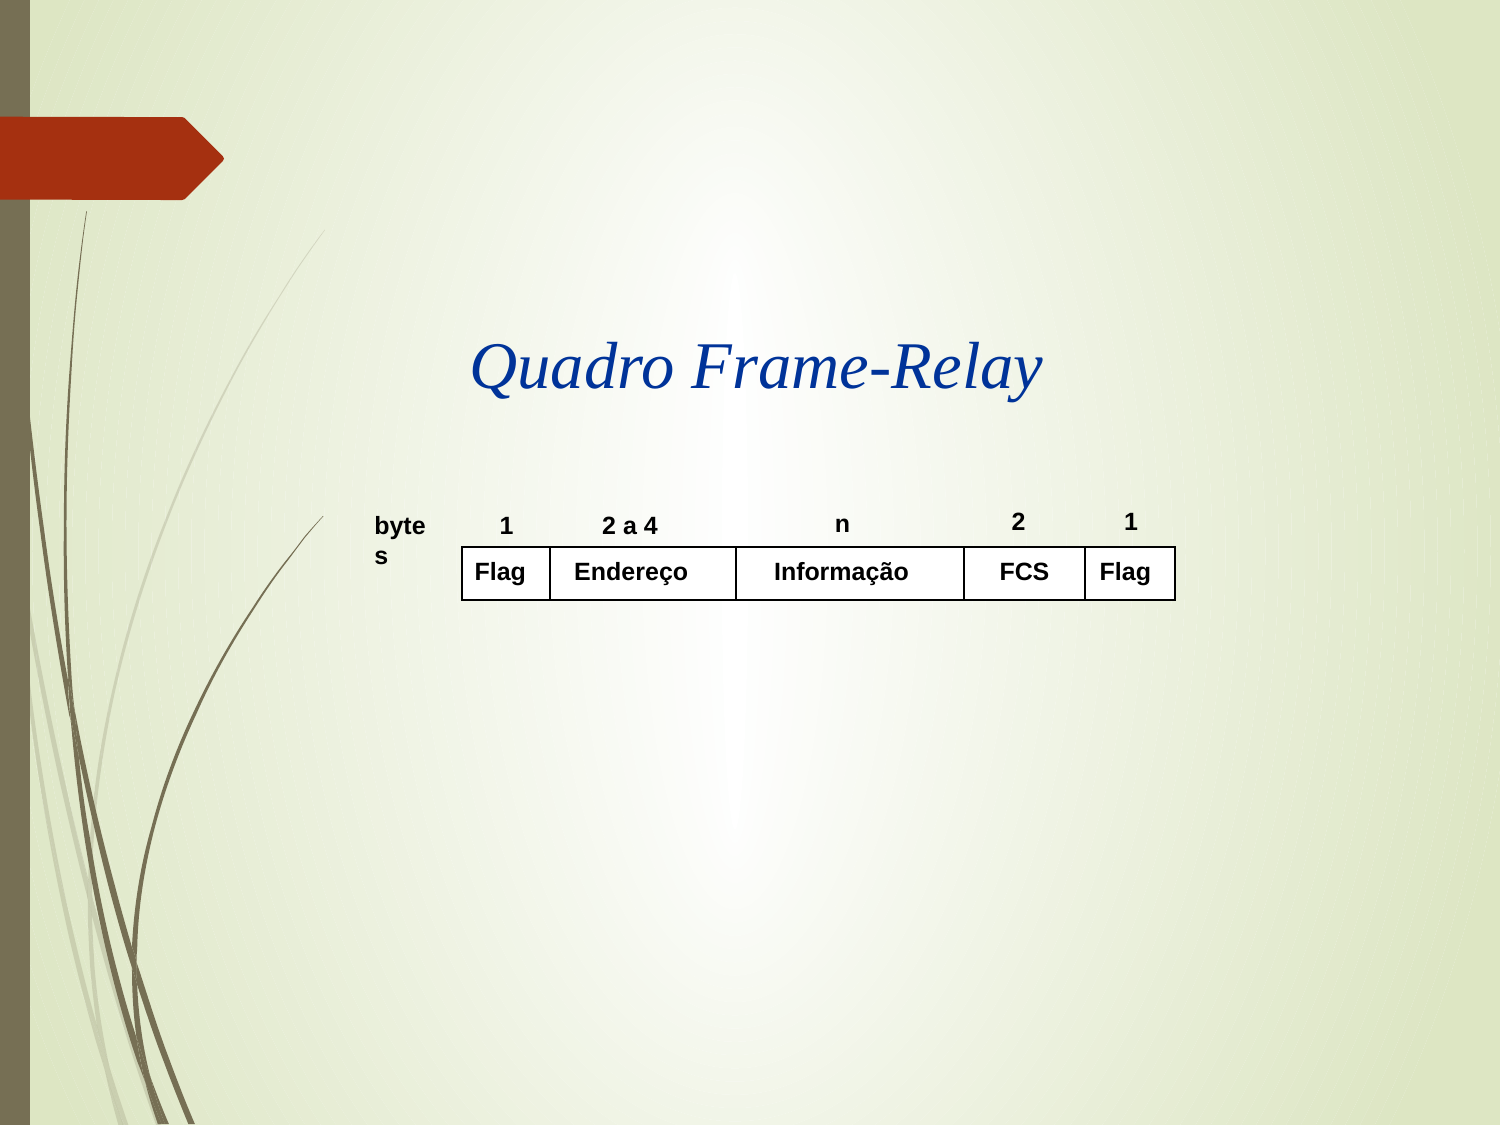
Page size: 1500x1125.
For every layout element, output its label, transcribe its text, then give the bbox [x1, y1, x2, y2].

text_box Flag [462, 549, 538, 592]
text_box 1 [1112, 499, 1151, 542]
text_box Quadro Frame-Relay [454, 314, 1061, 410]
text_box [462, 546, 1175, 600]
text_box Endereço [562, 549, 701, 592]
text_box 2 a 4 [590, 503, 671, 546]
text_box Informação [762, 549, 922, 592]
text_box n [823, 501, 863, 544]
text_box FCS [987, 549, 1062, 592]
text_box bytes [362, 503, 452, 546]
text_box Flag [1087, 549, 1163, 592]
text_box 2 [999, 499, 1038, 542]
text_box 1 [487, 503, 526, 546]
